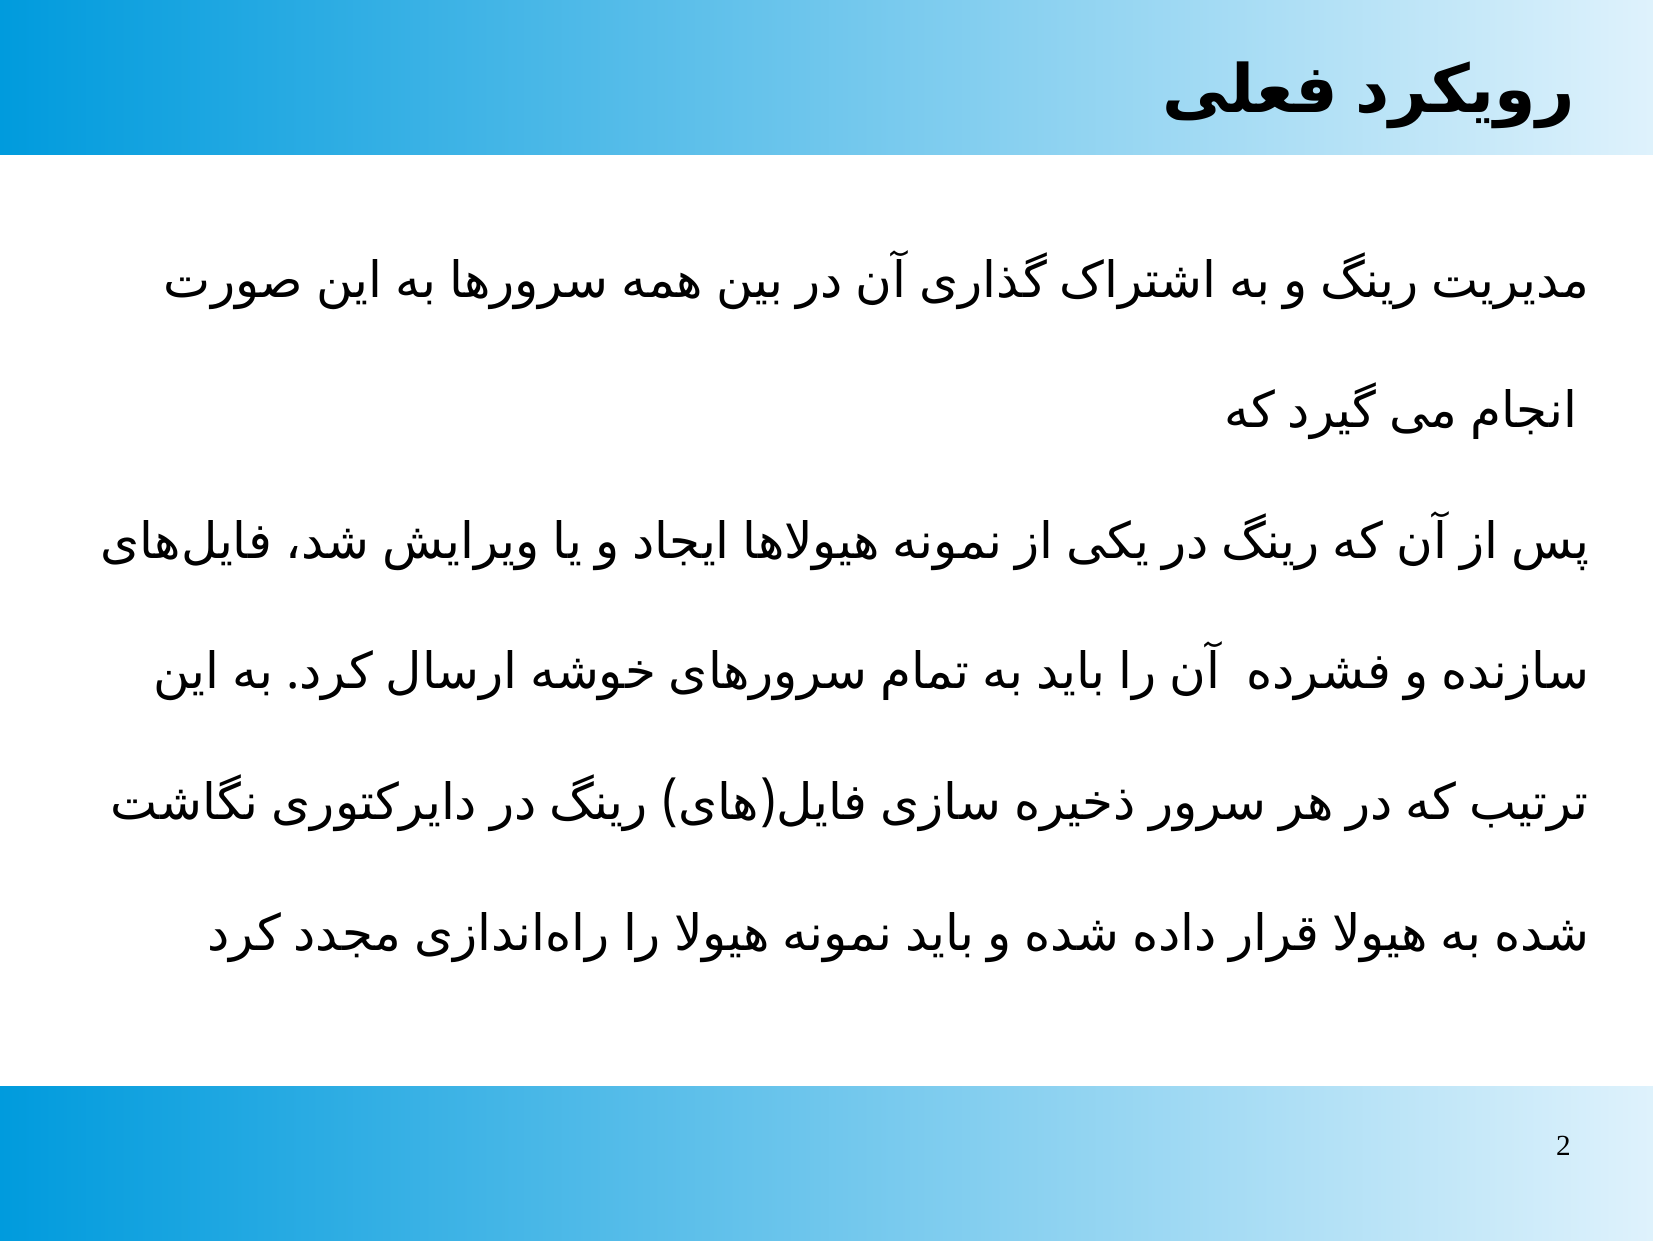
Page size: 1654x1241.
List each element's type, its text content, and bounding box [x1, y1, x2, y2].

text_box رویکرد فعلی [975, 45, 1591, 127]
text_box مدیریت رینگ و به اشتراک گذاری آن در بین همه سرورها به این صورت انجام می گیرد که پس از آن که رینگ در یکی از نمونه هیولاها ایجاد و یا ویرایش شد، فایل‌های سازنده و فشرده آن را باید به تمام سرورهای خوشه ارسال کرد. به این ترتیب که در هر سرور ذخیره سازی فایل(های) رینگ در دایرکتوری نگاشت شده به هیولا قرار داده شده و باید نمونه هیولا را راه‌اندازی مجدد کرد [75, 180, 1606, 796]
